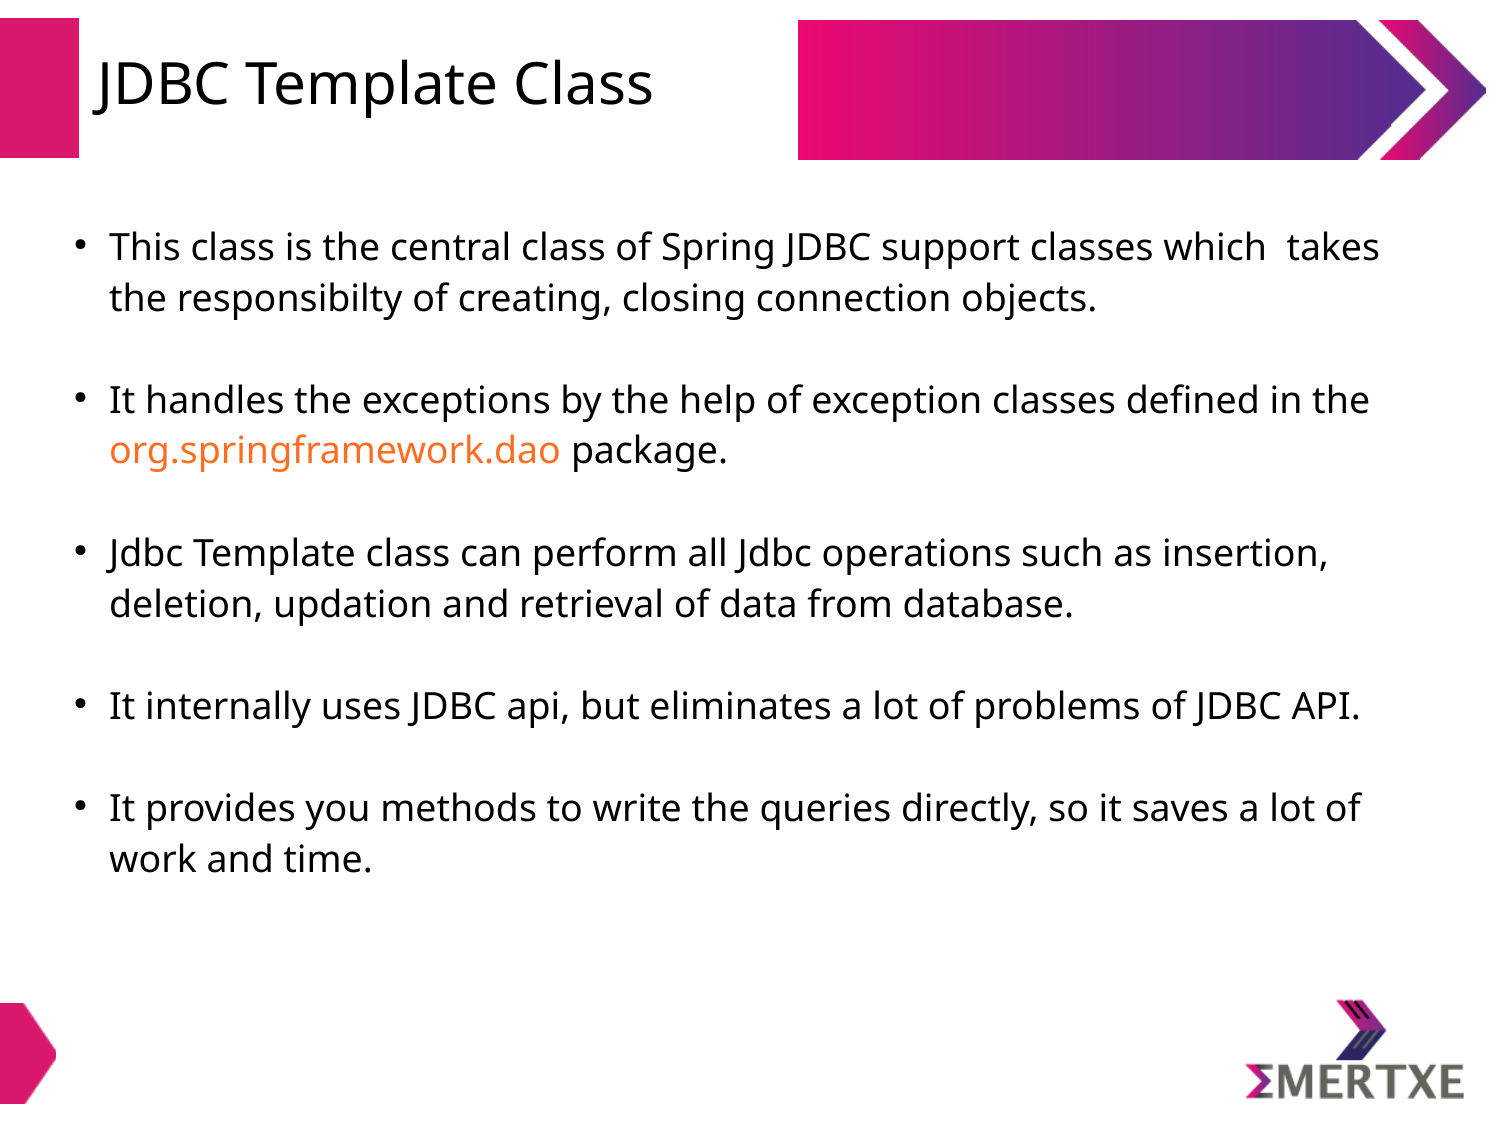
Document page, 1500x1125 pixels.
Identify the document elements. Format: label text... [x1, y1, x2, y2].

text_box This class is the central class of Spring JDBC support classes which takes the responsibilty of creating, closing connection objects. It handles the exceptions by the help of exception classes defined in the org.springframework.dao package. Jdbc Template class can perform all Jdbc operations such as insertion, deletion, updation and retrieval of data from database. It internally uses JDBC api, but eliminates a lot of problems of JDBC API. It provides you methods to write the queries directly, so it saves a lot of work and time. [59, 212, 1406, 1016]
text_box JDBC Template Class [82, 35, 780, 119]
picture [1245, 996, 1465, 1099]
picture [798, 20, 1486, 160]
